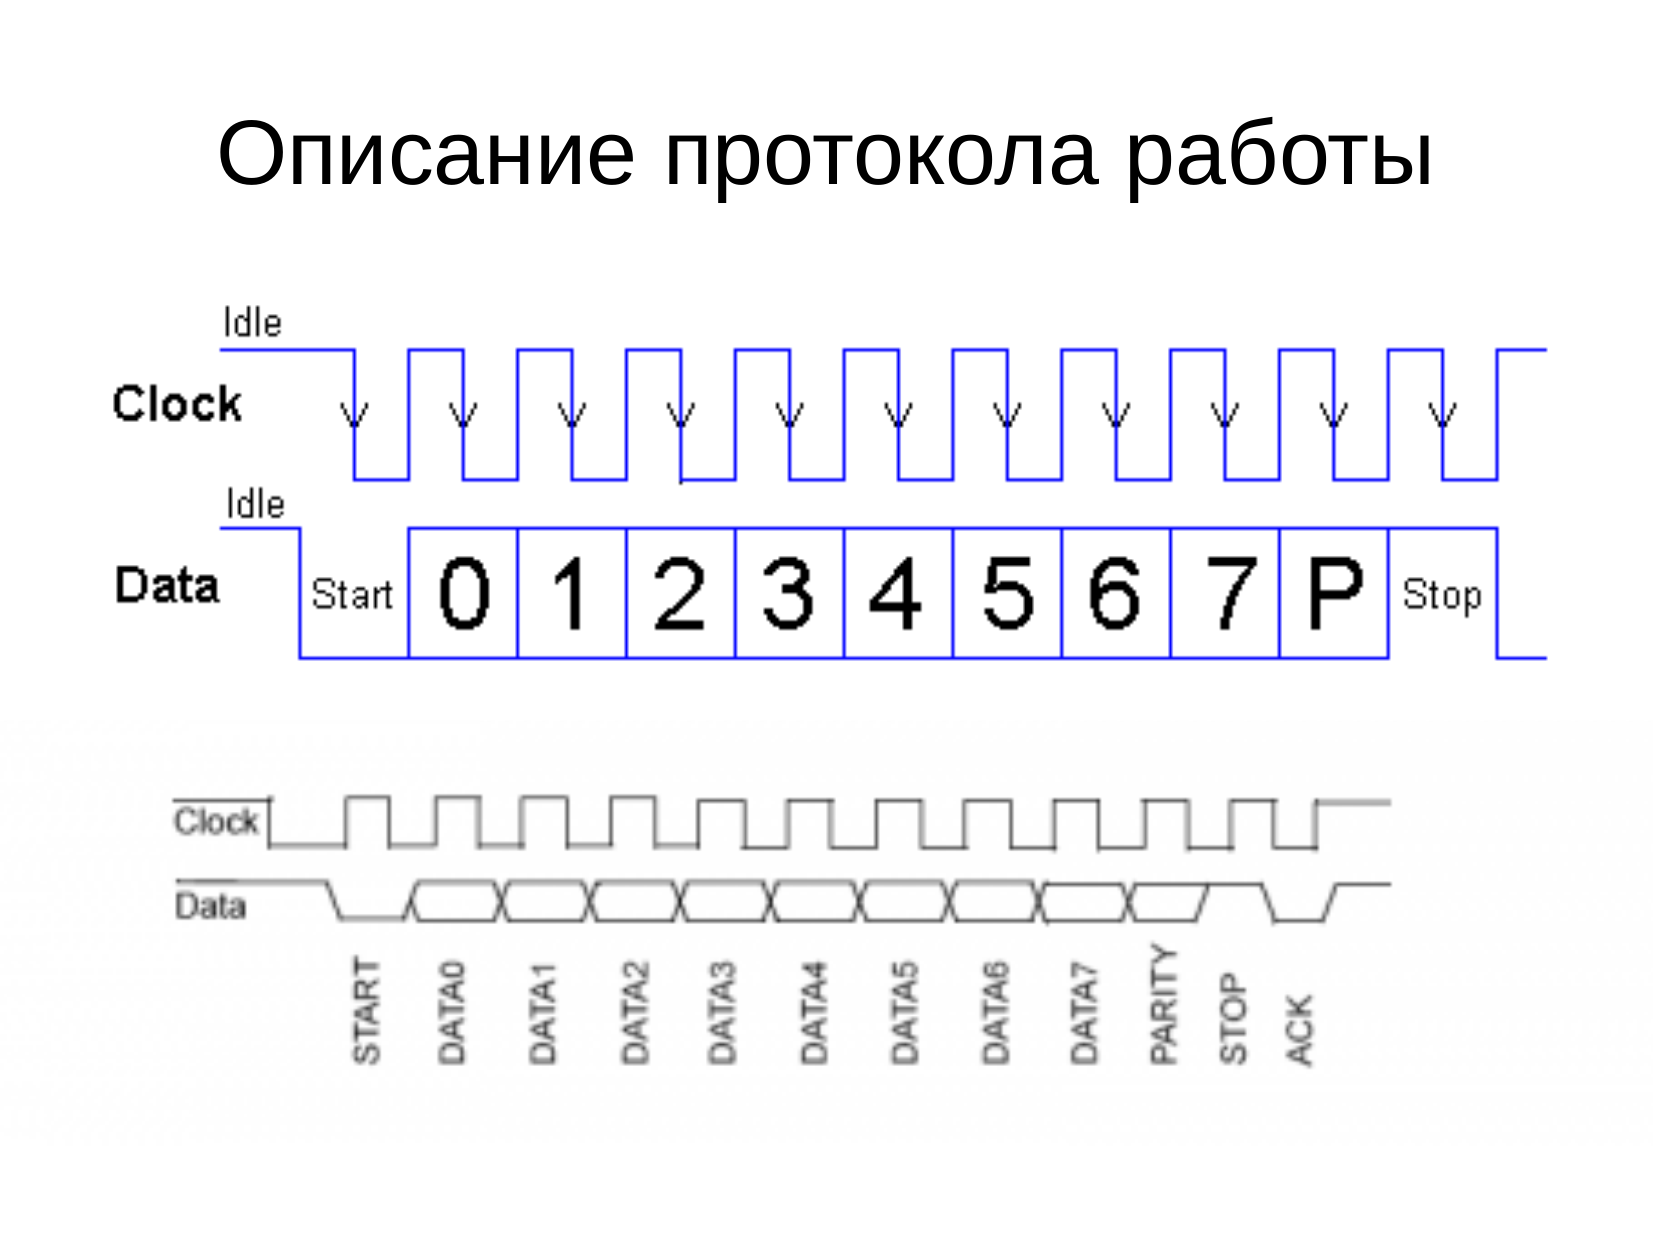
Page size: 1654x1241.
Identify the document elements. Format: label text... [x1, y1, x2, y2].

picture [106, 295, 1557, 688]
title Описание протокола работы [82, 49, 1571, 257]
picture [0, 720, 1654, 1146]
